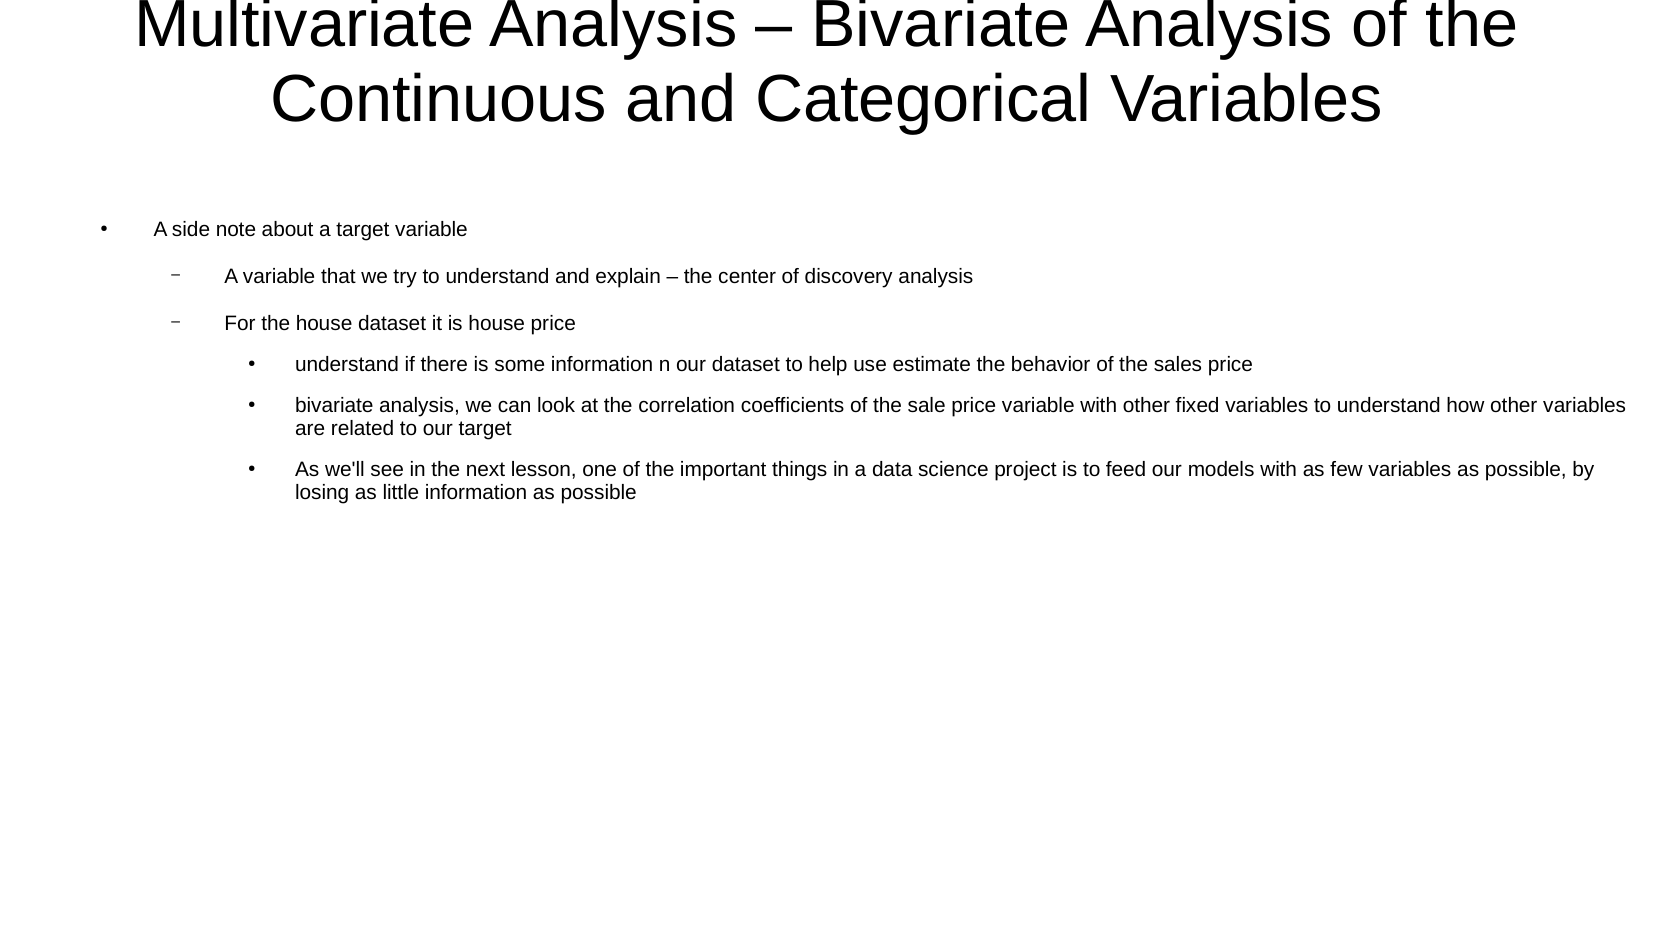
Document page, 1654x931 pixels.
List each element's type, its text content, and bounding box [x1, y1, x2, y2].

title Multivariate Analysis – Bivariate Analysis of the Continuous and Categorical Variables [82, 0, 1571, 217]
list A side note about a target variable A variable that we try to understand and explain – the center of discovery analysis For the house dataset it is house price understand if there is some information n our dataset to help use estimate the behavior of the sales price bivariate analysis, we can look at the correlation coefficients of the sale price variable with other fixed variables to understand how other variables are related to our target As we'll see in the next lesson, one of the important things in a data science project is to feed our models with as few variables as possible, by losing as little information as possible [82, 217, 1636, 916]
